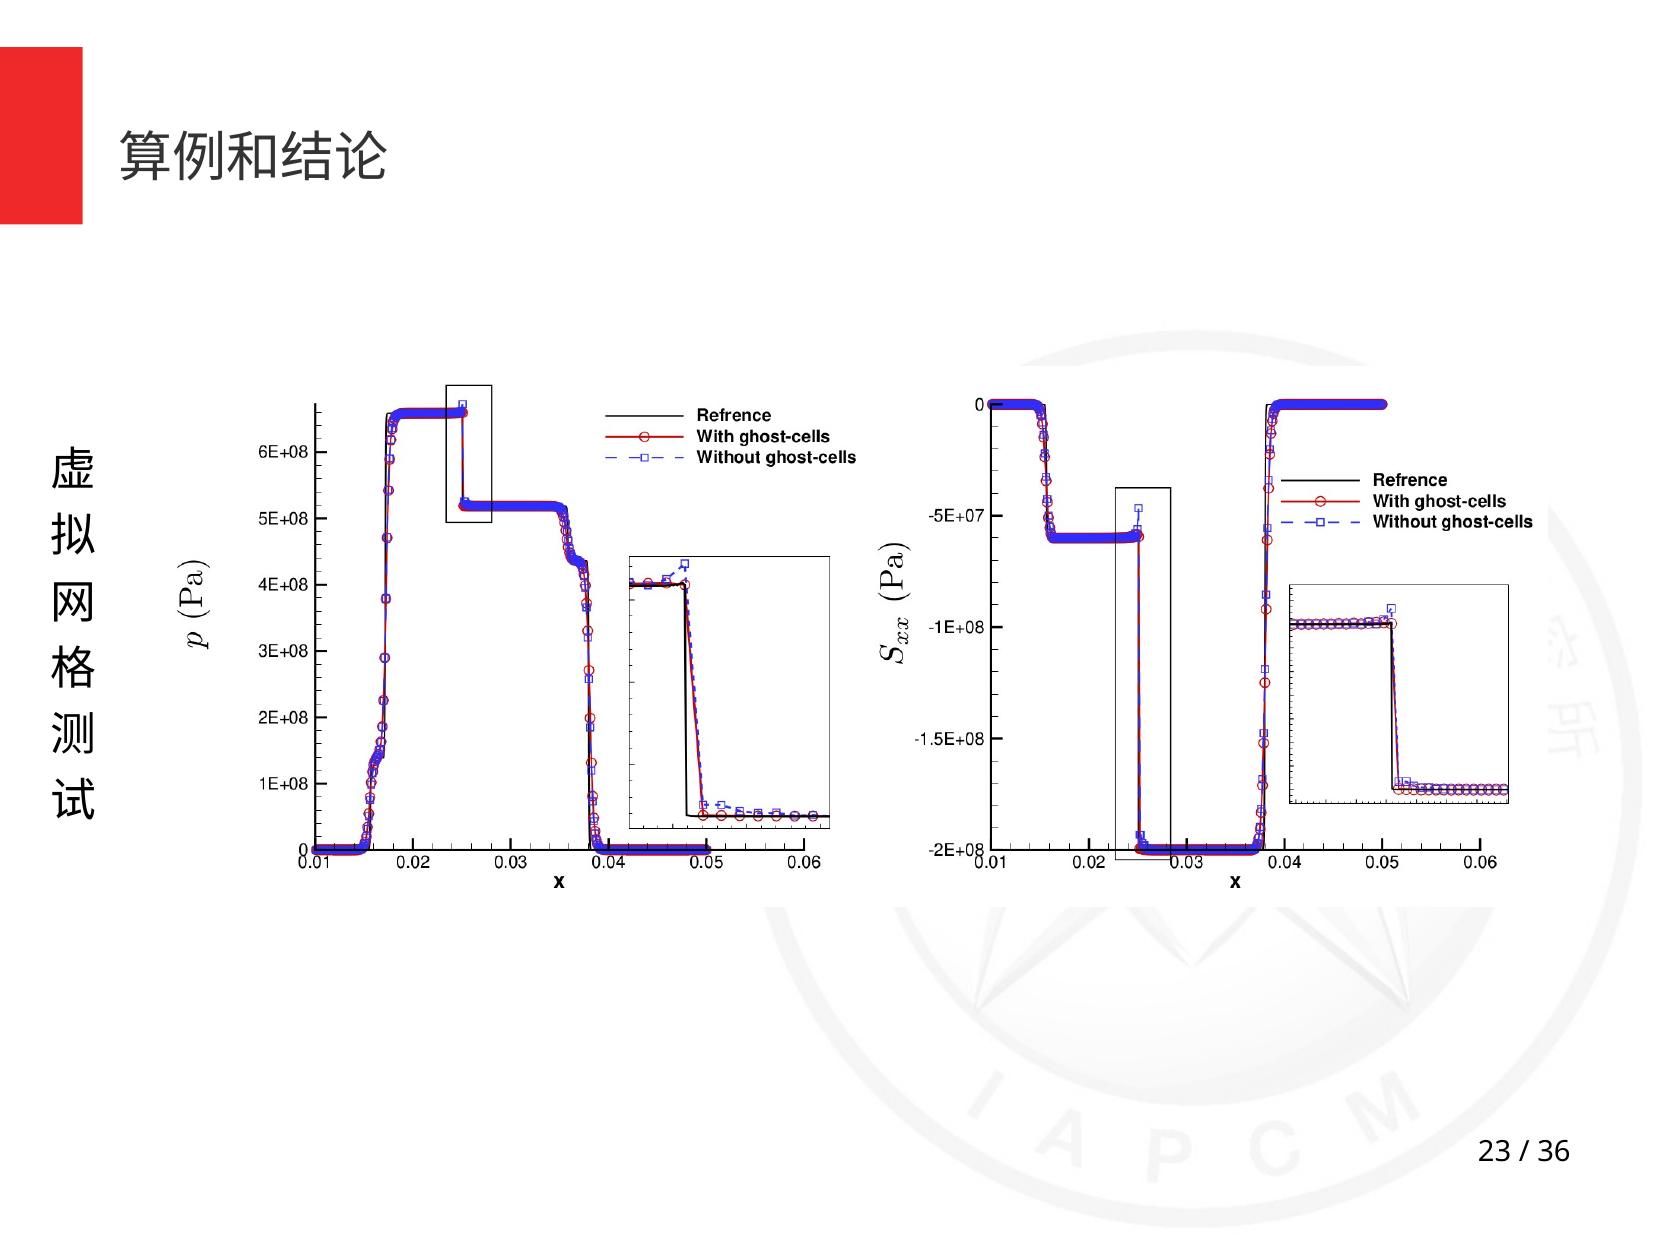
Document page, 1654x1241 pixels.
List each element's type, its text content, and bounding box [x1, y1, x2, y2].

title 算例和结论 [118, 49, 1571, 257]
text_box 虚拟网格测试 [35, 425, 130, 790]
picture [162, 321, 1654, 1241]
